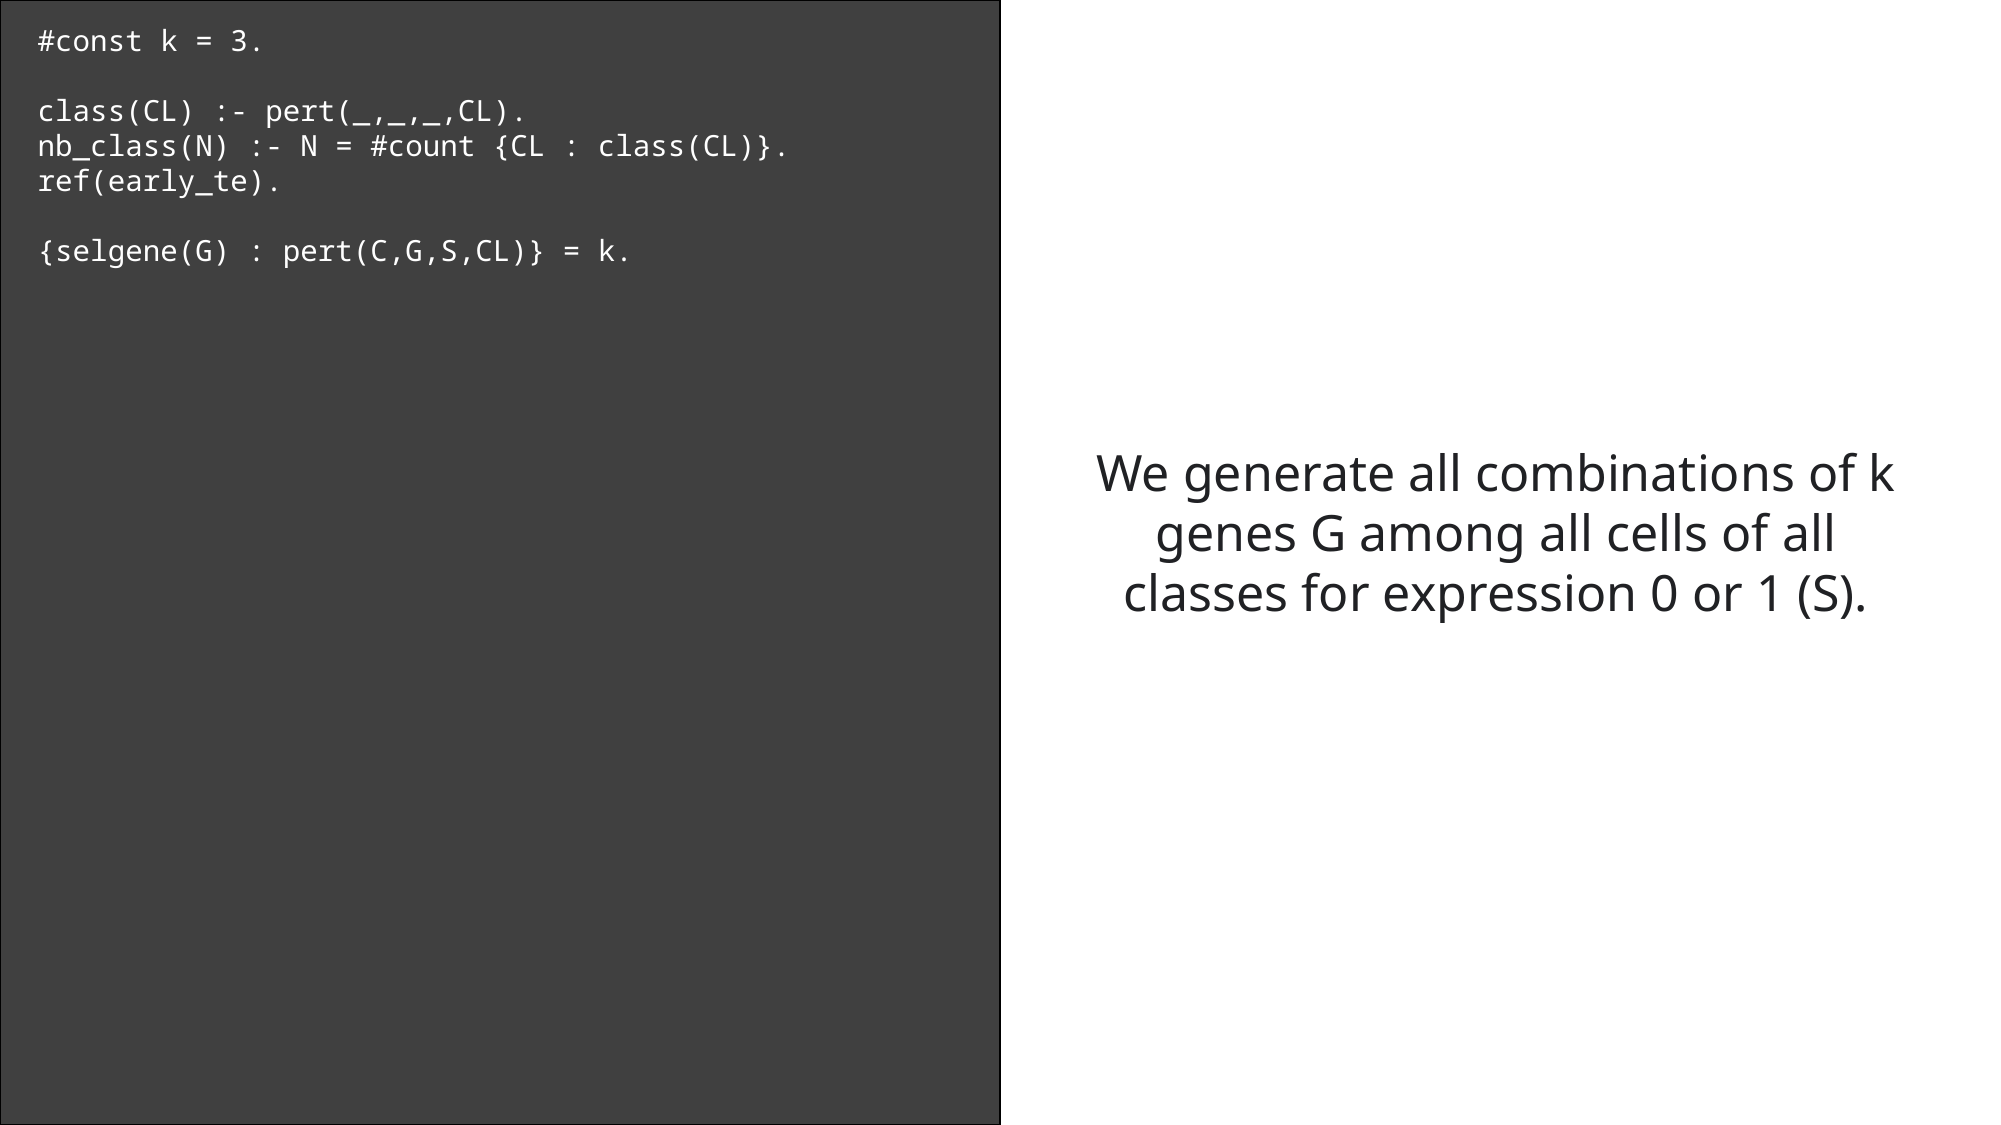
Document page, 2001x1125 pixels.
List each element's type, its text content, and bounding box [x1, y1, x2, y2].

text_box We generate all combinations of k genes G among all cells of all classes for expression 0 or 1 (S). [1080, 433, 1912, 629]
text_box [0, 0, 1000, 1125]
text_box #const k = 3. class(CL) :- pert(_,_,_,CL). nb_class(N) :- N = #count {CL : class(CL)}. ref(early_te). {selgene(G) : pert(C,G,S,CL)} = k. [22, 15, 982, 275]
